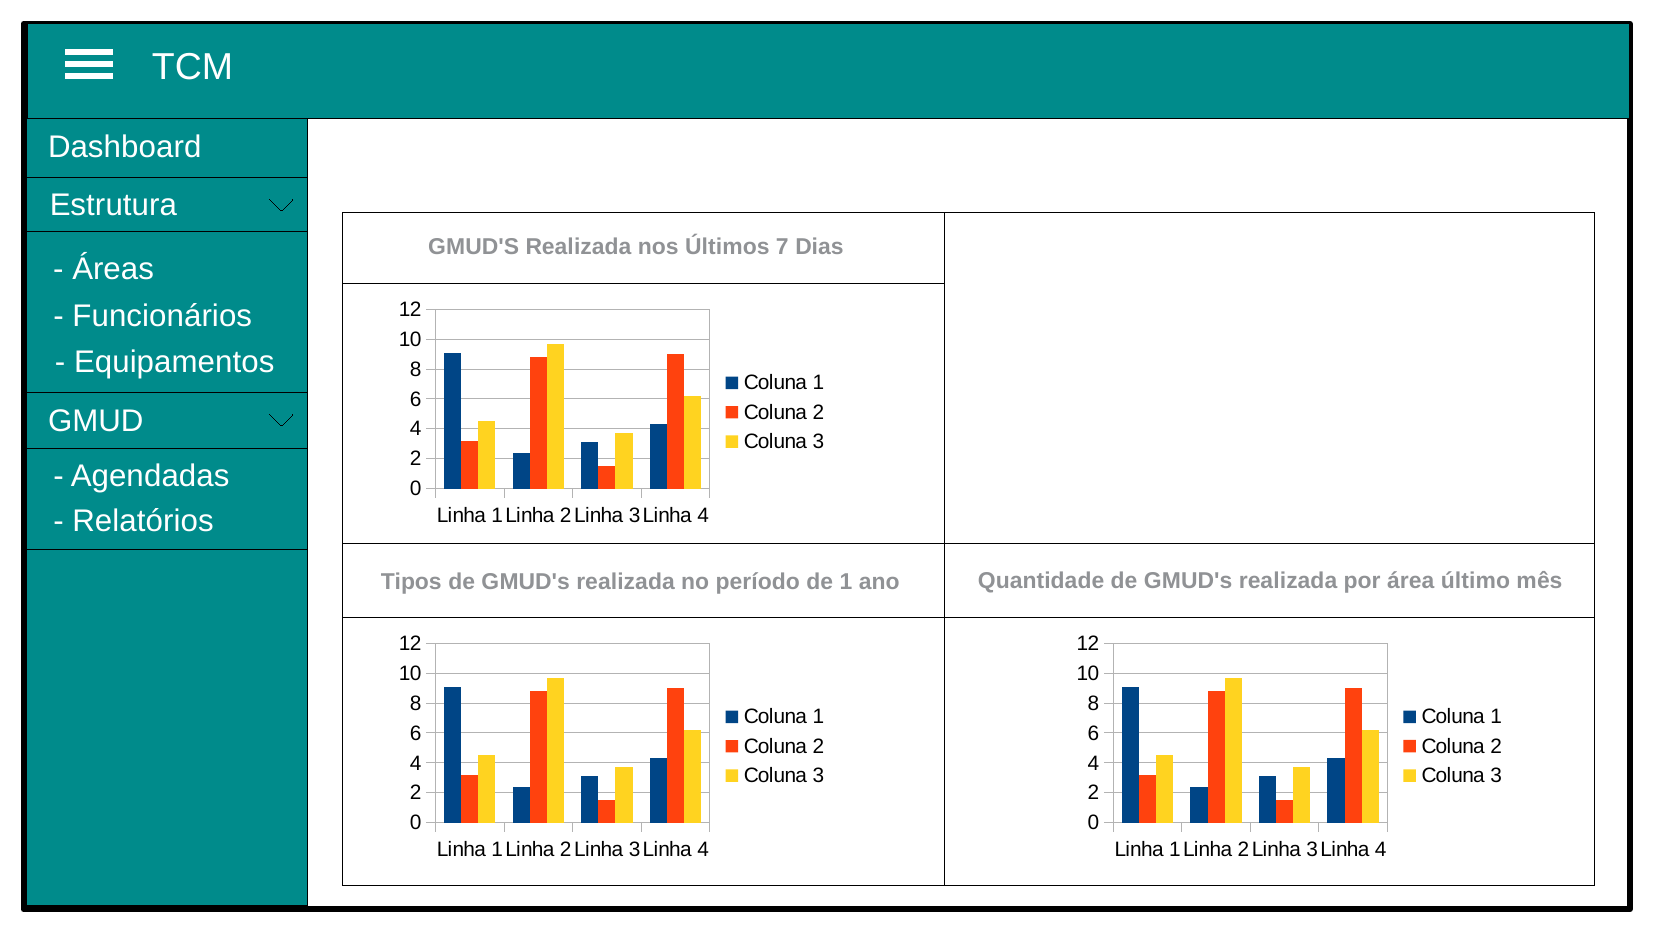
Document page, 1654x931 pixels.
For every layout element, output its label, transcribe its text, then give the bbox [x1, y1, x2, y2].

text_box GMUD [33, 395, 159, 446]
text_box Estrutura [35, 179, 193, 229]
text_box [26, 393, 308, 448]
text_box [26, 232, 308, 392]
chart [389, 626, 844, 866]
text_box [26, 449, 308, 549]
text_box - Agendadas [38, 450, 245, 501]
text_box Tipos de GMUD's realizada no período de 1 ano [366, 561, 922, 617]
text_box - Relatórios [38, 495, 237, 580]
chart [1067, 626, 1521, 866]
text_box GMUD'S Realizada nos Últimos 7 Dias [413, 226, 866, 283]
text_box Dashboard [33, 121, 217, 171]
text_box - Equipamentos [40, 336, 290, 387]
text_box [26, 178, 308, 231]
text_box - Áreas [38, 243, 170, 290]
chart [389, 292, 844, 532]
text_box Quantidade de GMUD's realizada por área último mês [956, 560, 1579, 617]
text_box - Funcionários [38, 290, 268, 341]
text_box TCM [137, 37, 249, 95]
text_box Quantidade de GMUD's realizada por área último mês [956, 618, 1579, 626]
text_box [26, 550, 308, 906]
text_box [26, 23, 1630, 177]
